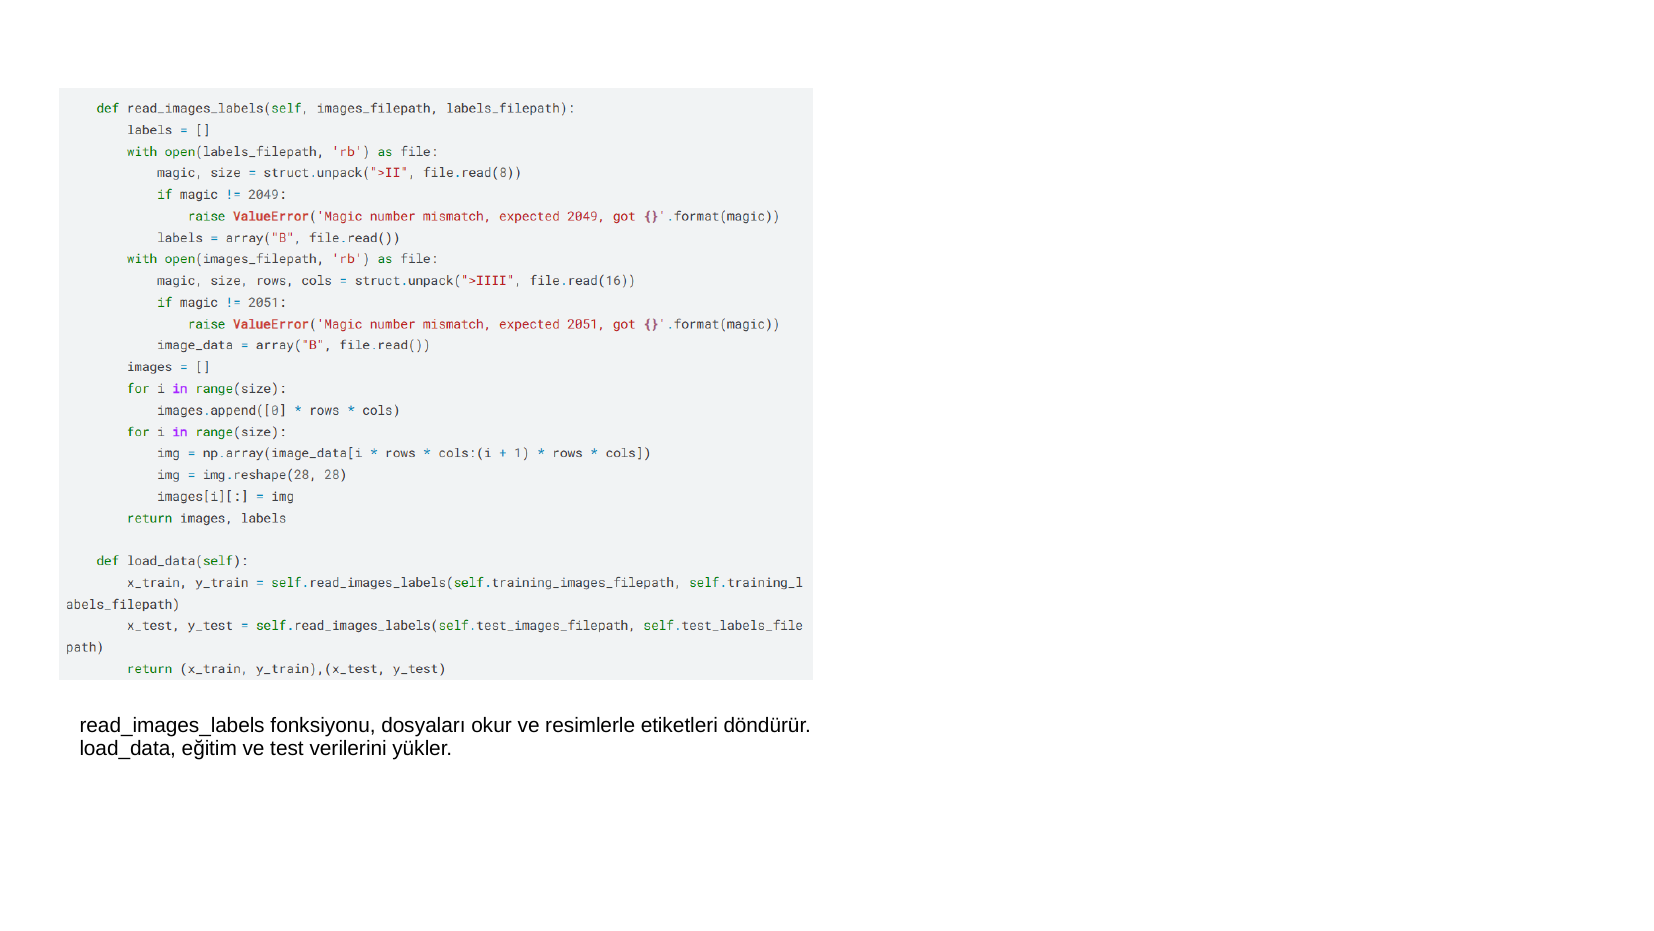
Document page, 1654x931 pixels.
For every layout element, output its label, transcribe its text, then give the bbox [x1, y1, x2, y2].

text_box read_images_labels fonksiyonu, dosyaları okur ve resimlerle etiketleri döndürür. load_data, eğitim ve test verilerini yükler. [64, 706, 827, 768]
picture [59, 88, 813, 680]
